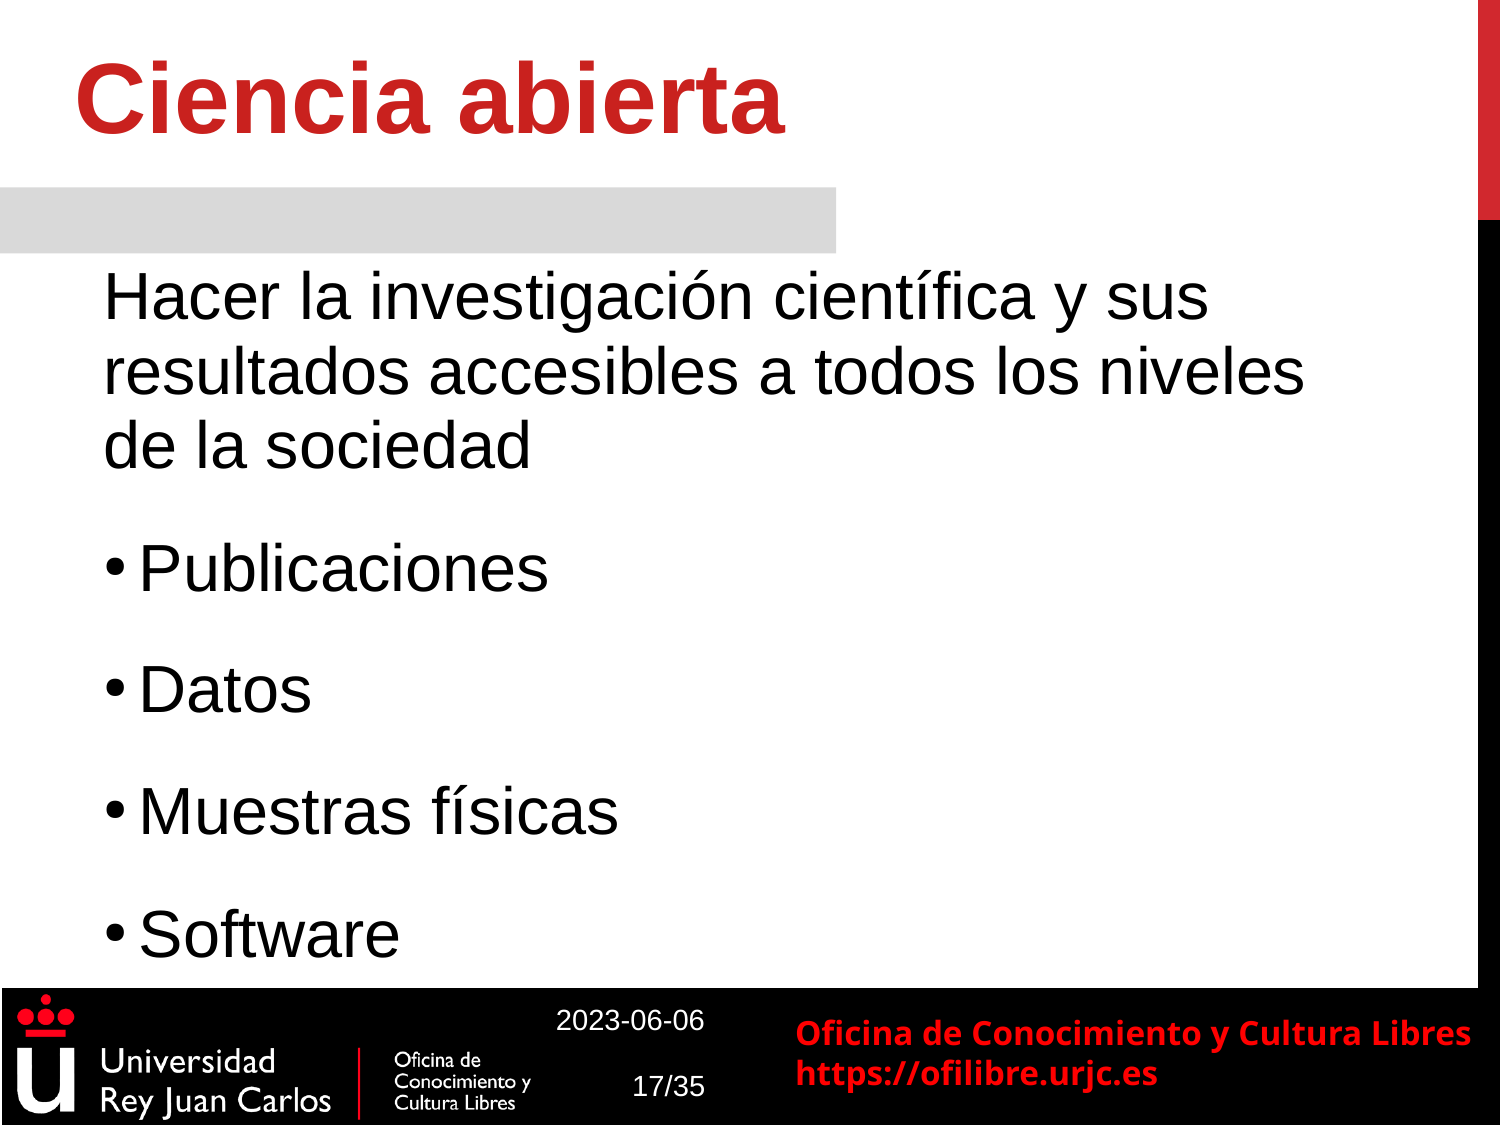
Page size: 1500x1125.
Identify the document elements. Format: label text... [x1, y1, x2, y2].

text_box Ciencia abierta [60, 36, 826, 165]
text_box Hacer la investigación científica y sus resultados accesibles a todos los niveles de la sociedad Publicaciones Datos Muestras físicas Software [88, 251, 1396, 979]
picture [17, 994, 531, 1120]
title [75, 7, 1425, 196]
